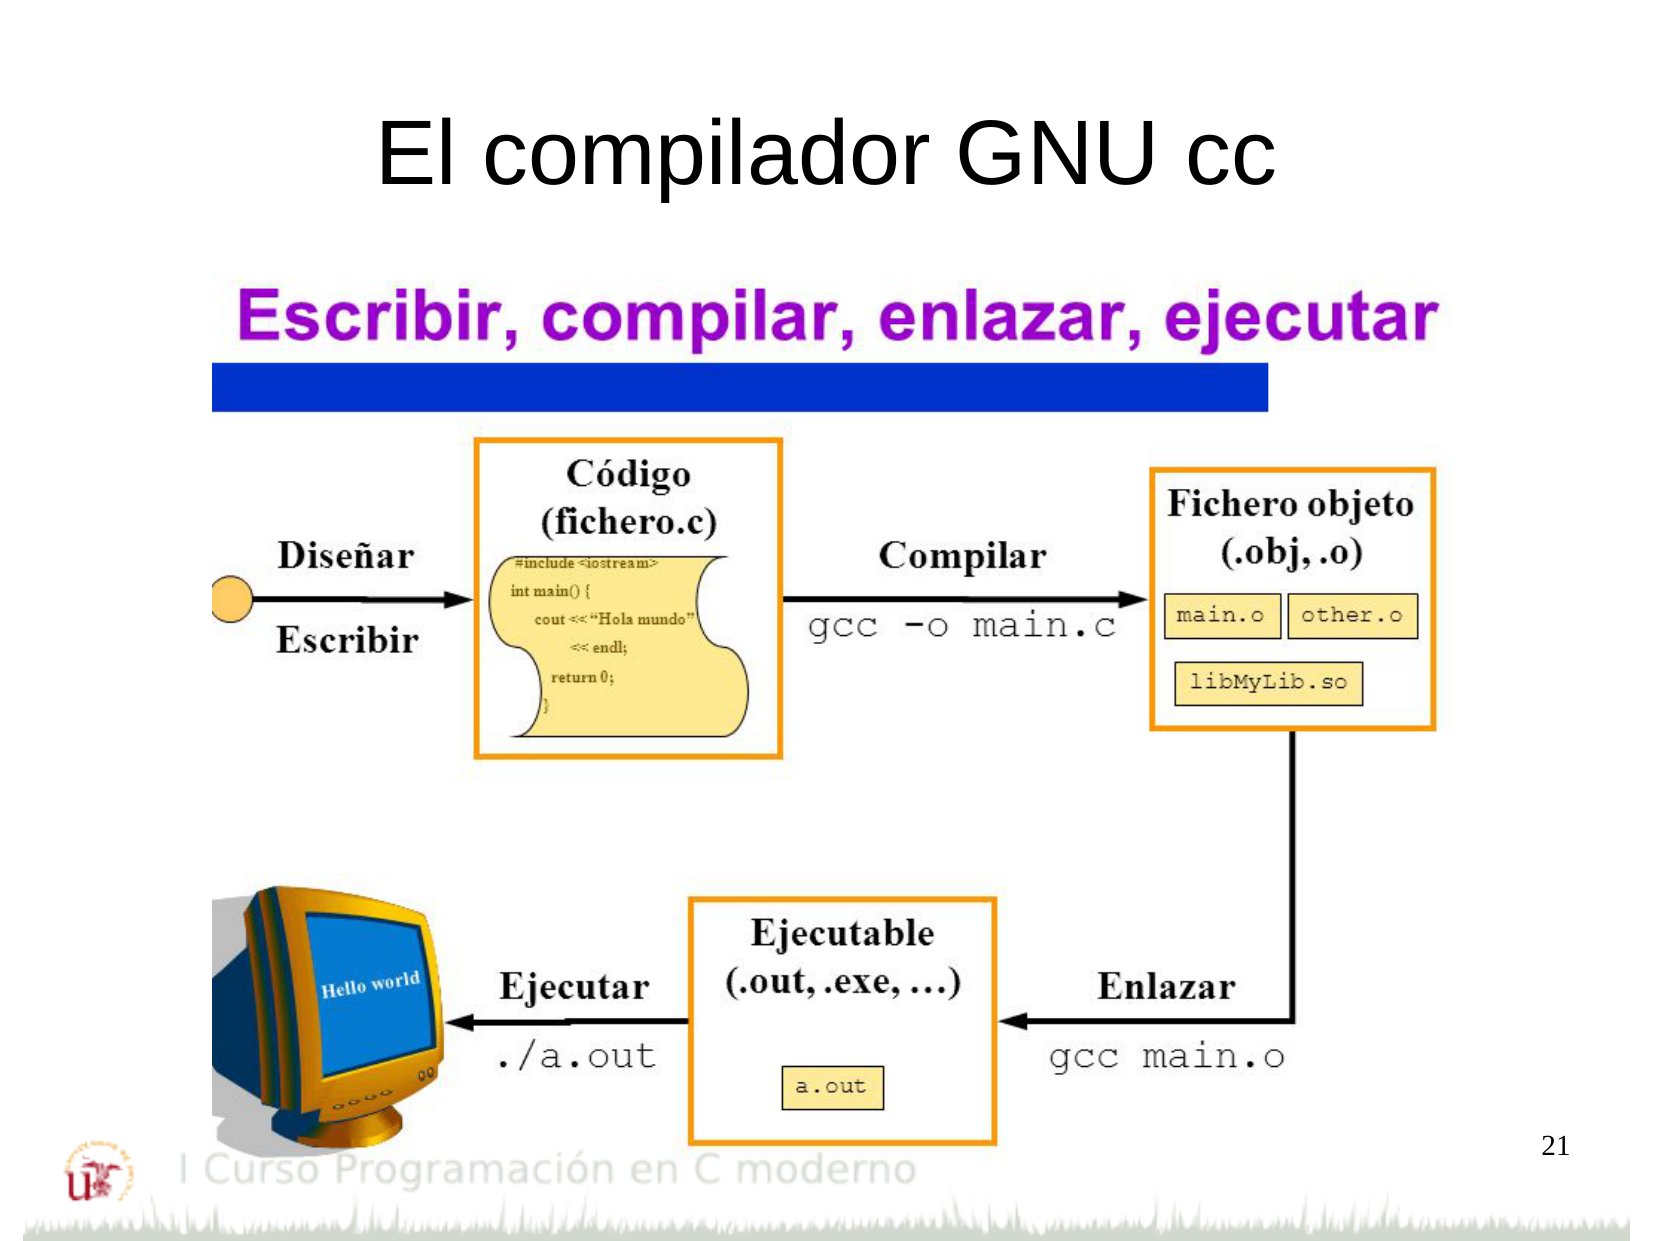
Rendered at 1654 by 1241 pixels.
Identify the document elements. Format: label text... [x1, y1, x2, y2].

picture [23, 271, 1630, 1241]
title El compilador GNU cc [82, 49, 1571, 257]
